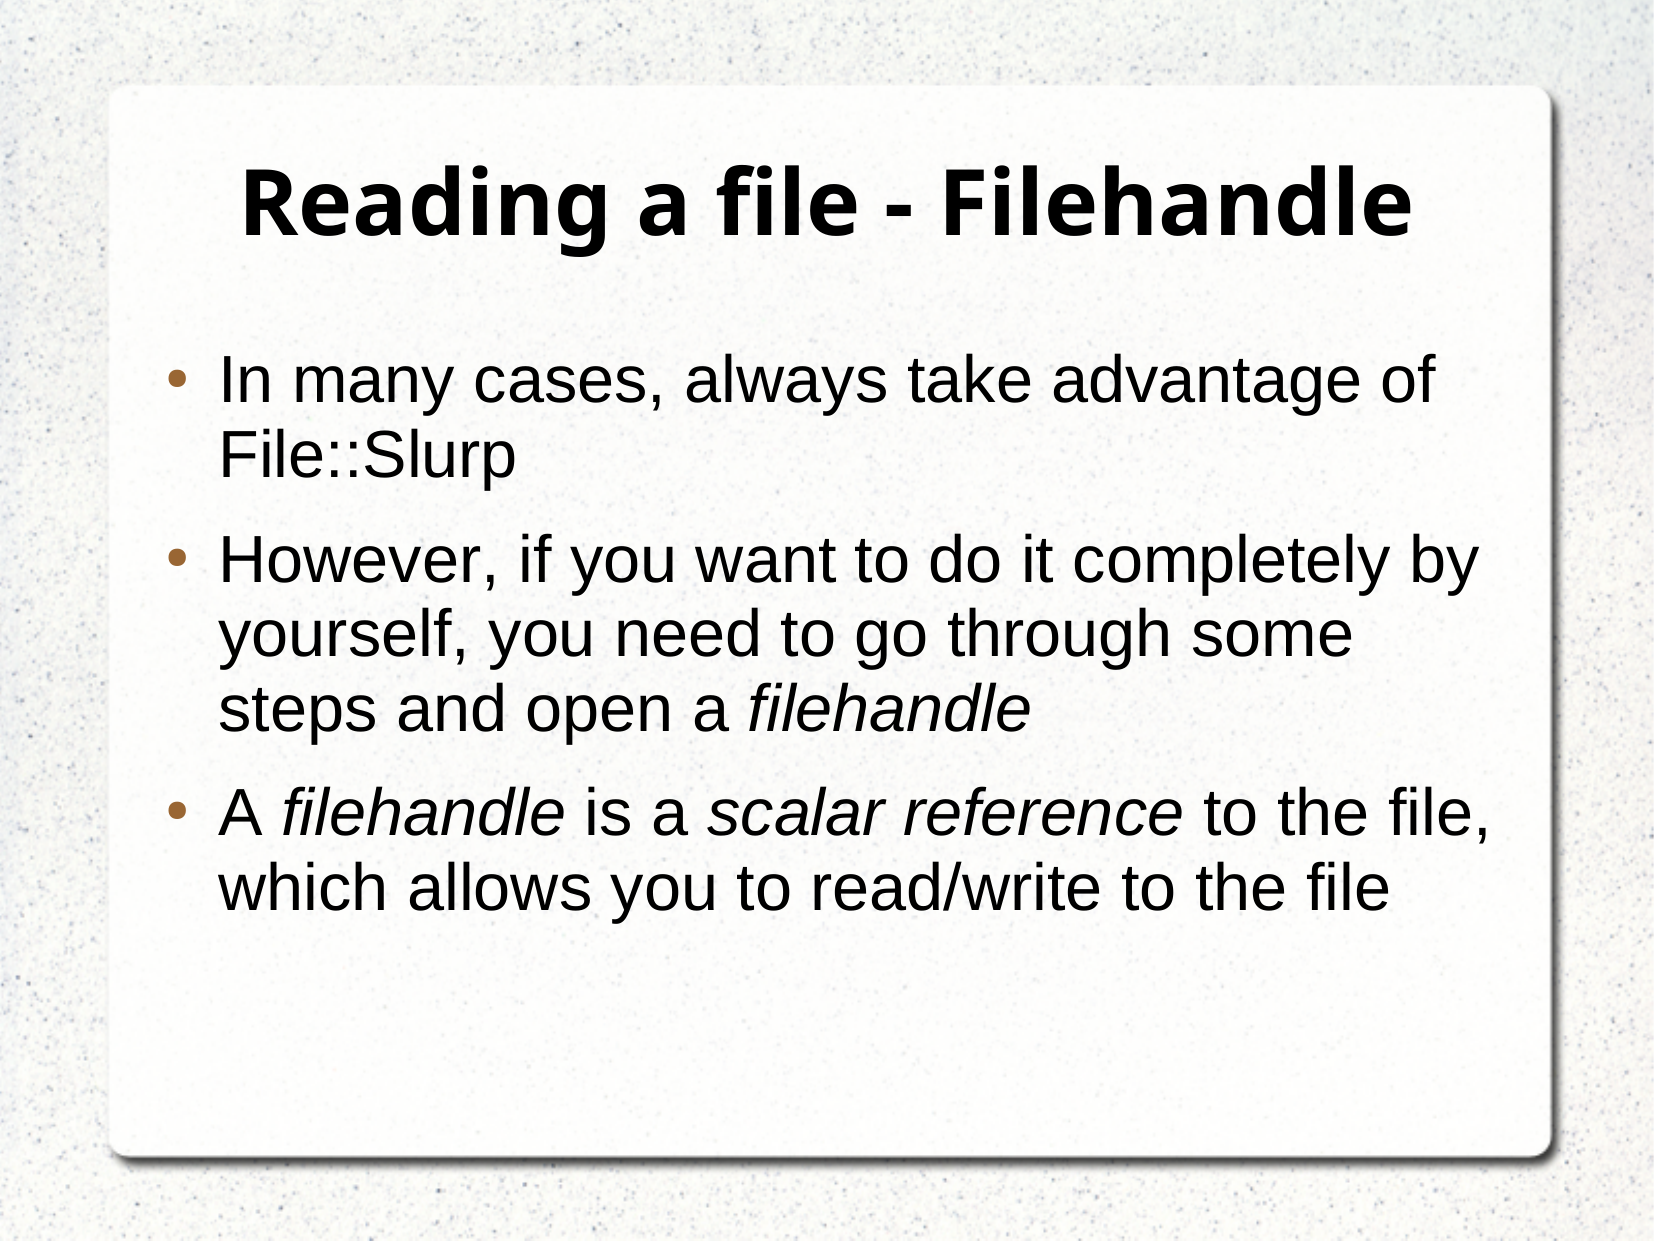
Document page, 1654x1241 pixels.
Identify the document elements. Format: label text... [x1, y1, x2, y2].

picture [0, 0, 1654, 1241]
list In many cases, always take advantage of File::Slurp However, if you want to do it completely by yourself, you need to go through some steps and open a filehandle A filehandle is a scalar reference to the file, which allows you to read/write to the file [147, 342, 1506, 978]
title Reading a file - Filehandle [118, 96, 1536, 304]
